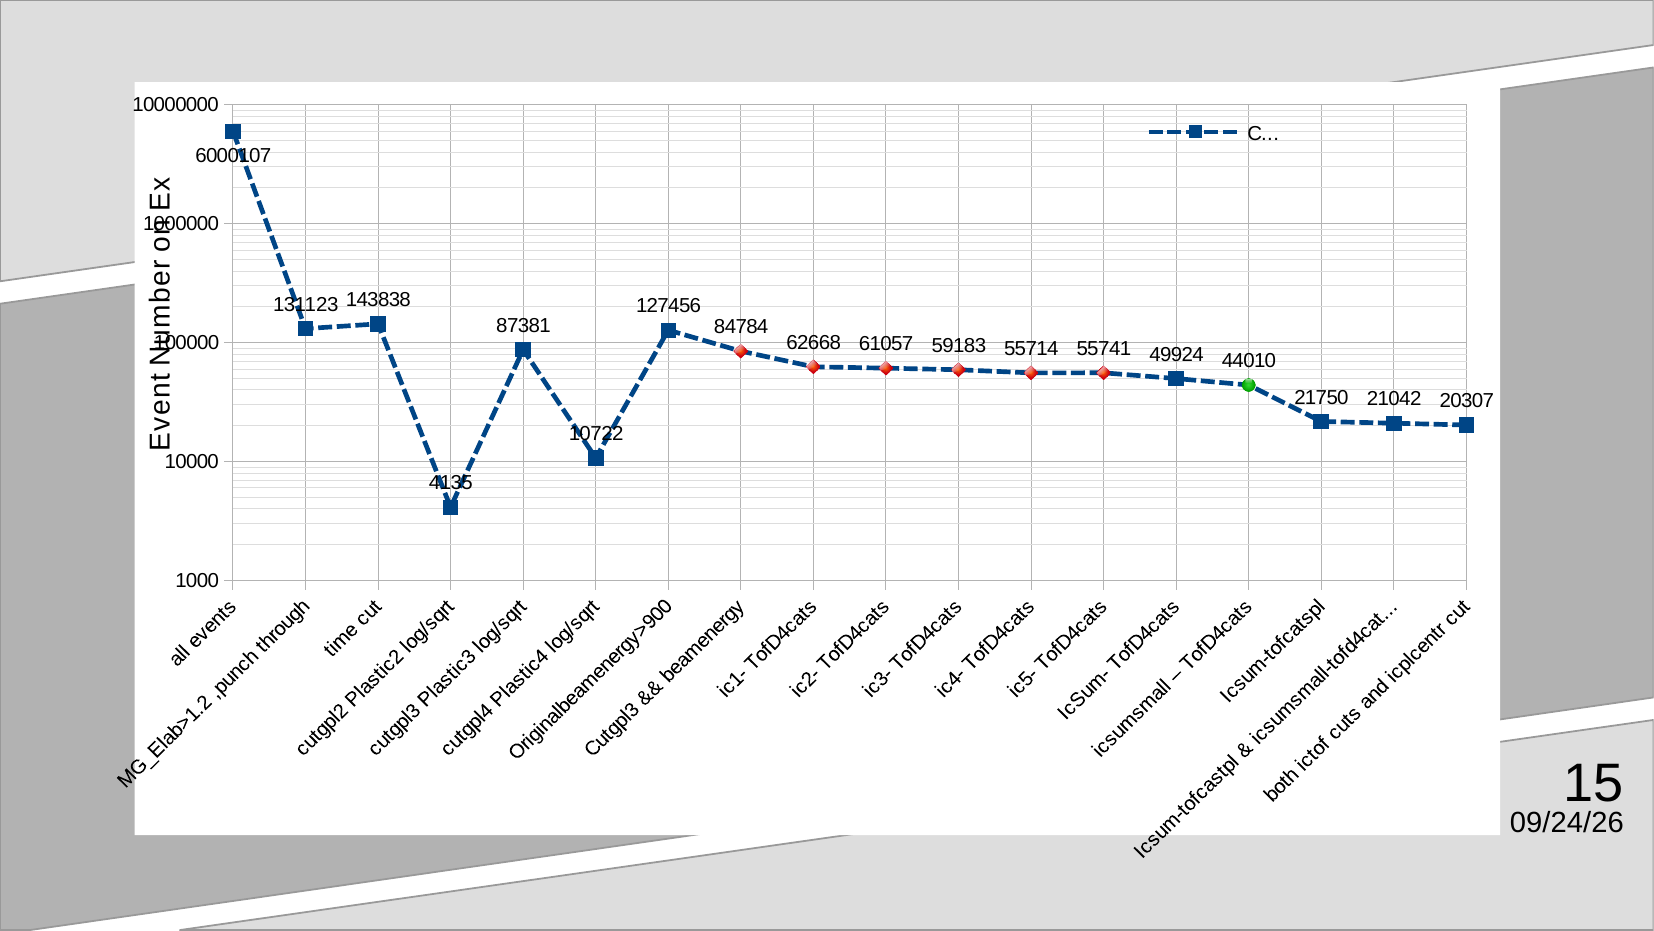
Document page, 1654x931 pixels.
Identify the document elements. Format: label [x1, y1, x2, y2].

chart [112, 82, 1501, 863]
